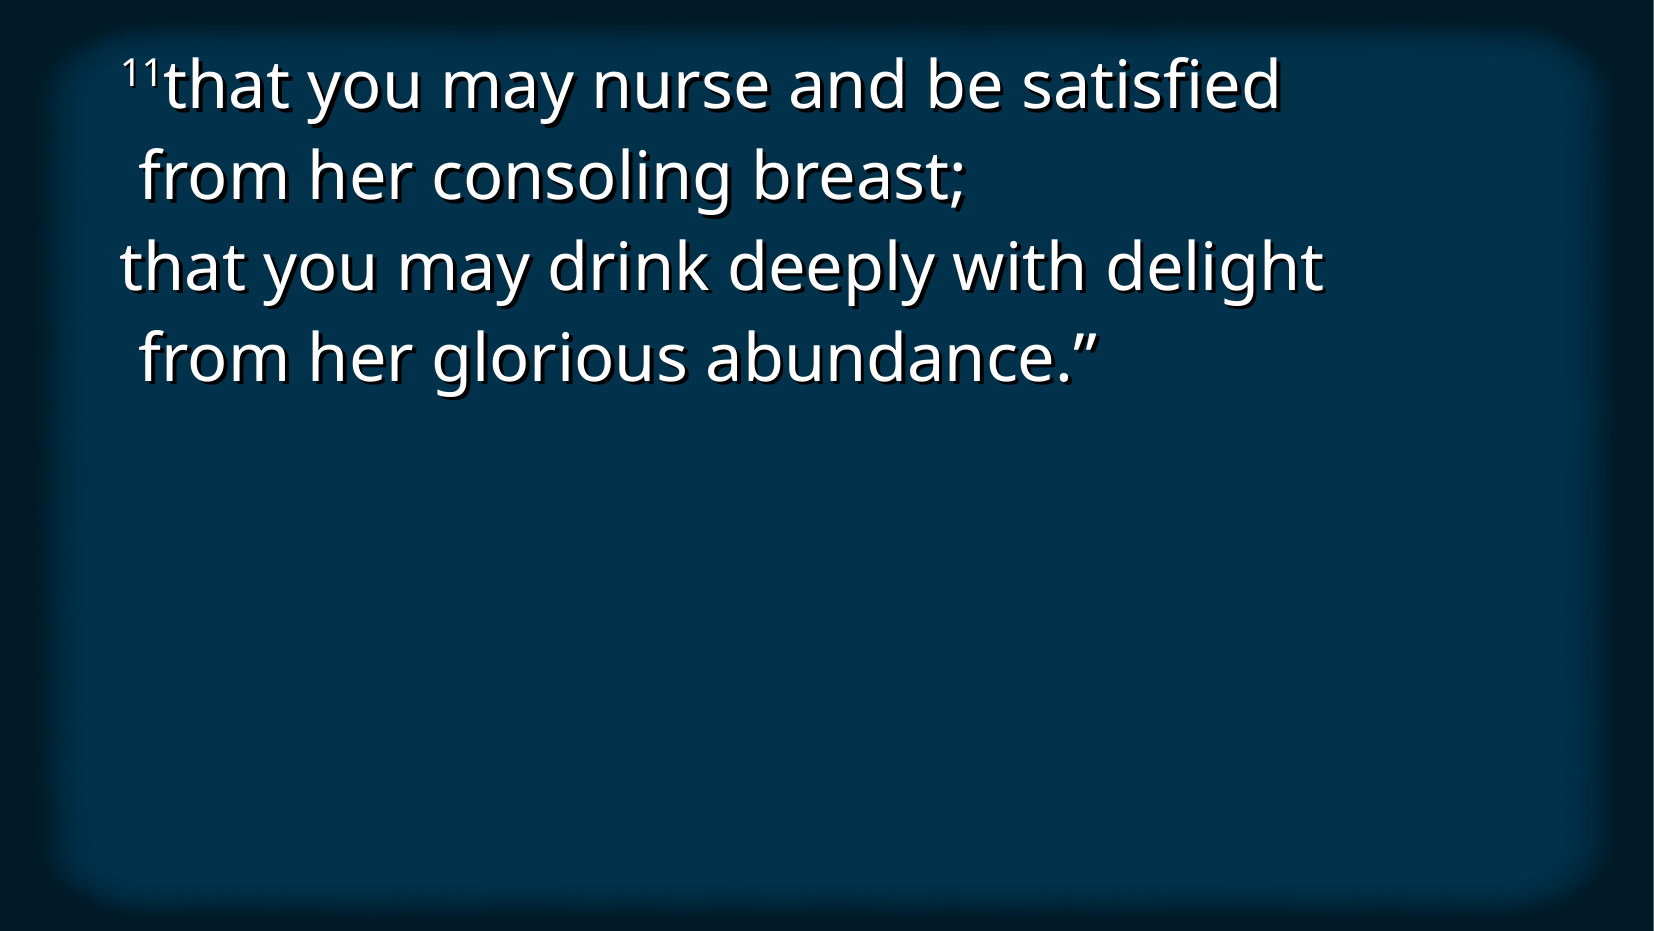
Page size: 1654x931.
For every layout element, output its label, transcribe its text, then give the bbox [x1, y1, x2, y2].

picture [0, 0, 1654, 931]
text_box 11that you may nurse and be satisfied from her consoling breast; that you may drink deeply with delight from her glorious abundance.” [105, 30, 1546, 400]
